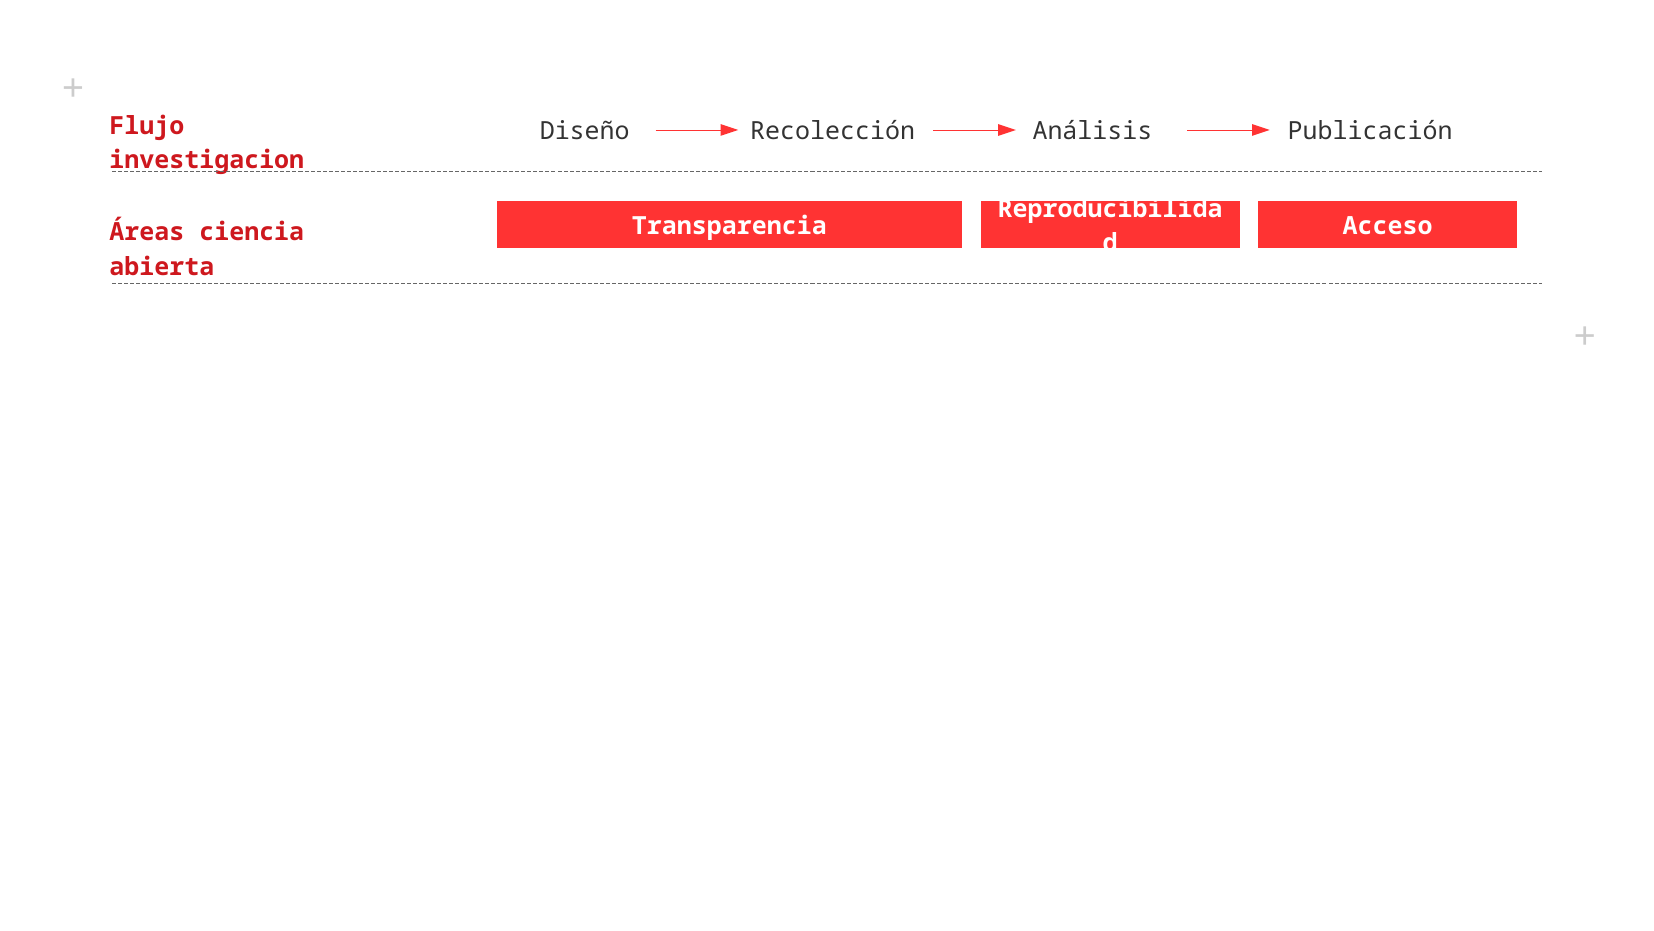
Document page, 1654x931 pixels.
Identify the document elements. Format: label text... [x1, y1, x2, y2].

text_box Áreas ciencia abierta [94, 206, 408, 288]
text_box Acceso [1257, 200, 1518, 249]
text_box Flujo investigacion [94, 100, 379, 149]
text_box Publicación [1257, 106, 1483, 154]
text_box Recolección [720, 106, 945, 154]
text_box Análisis [980, 106, 1205, 154]
text_box Reproducibilidad [980, 200, 1241, 249]
text_box + [1559, 307, 1611, 364]
text_box Diseño [472, 106, 697, 154]
text_box + [47, 59, 99, 116]
text_box Transparencia [496, 200, 963, 249]
